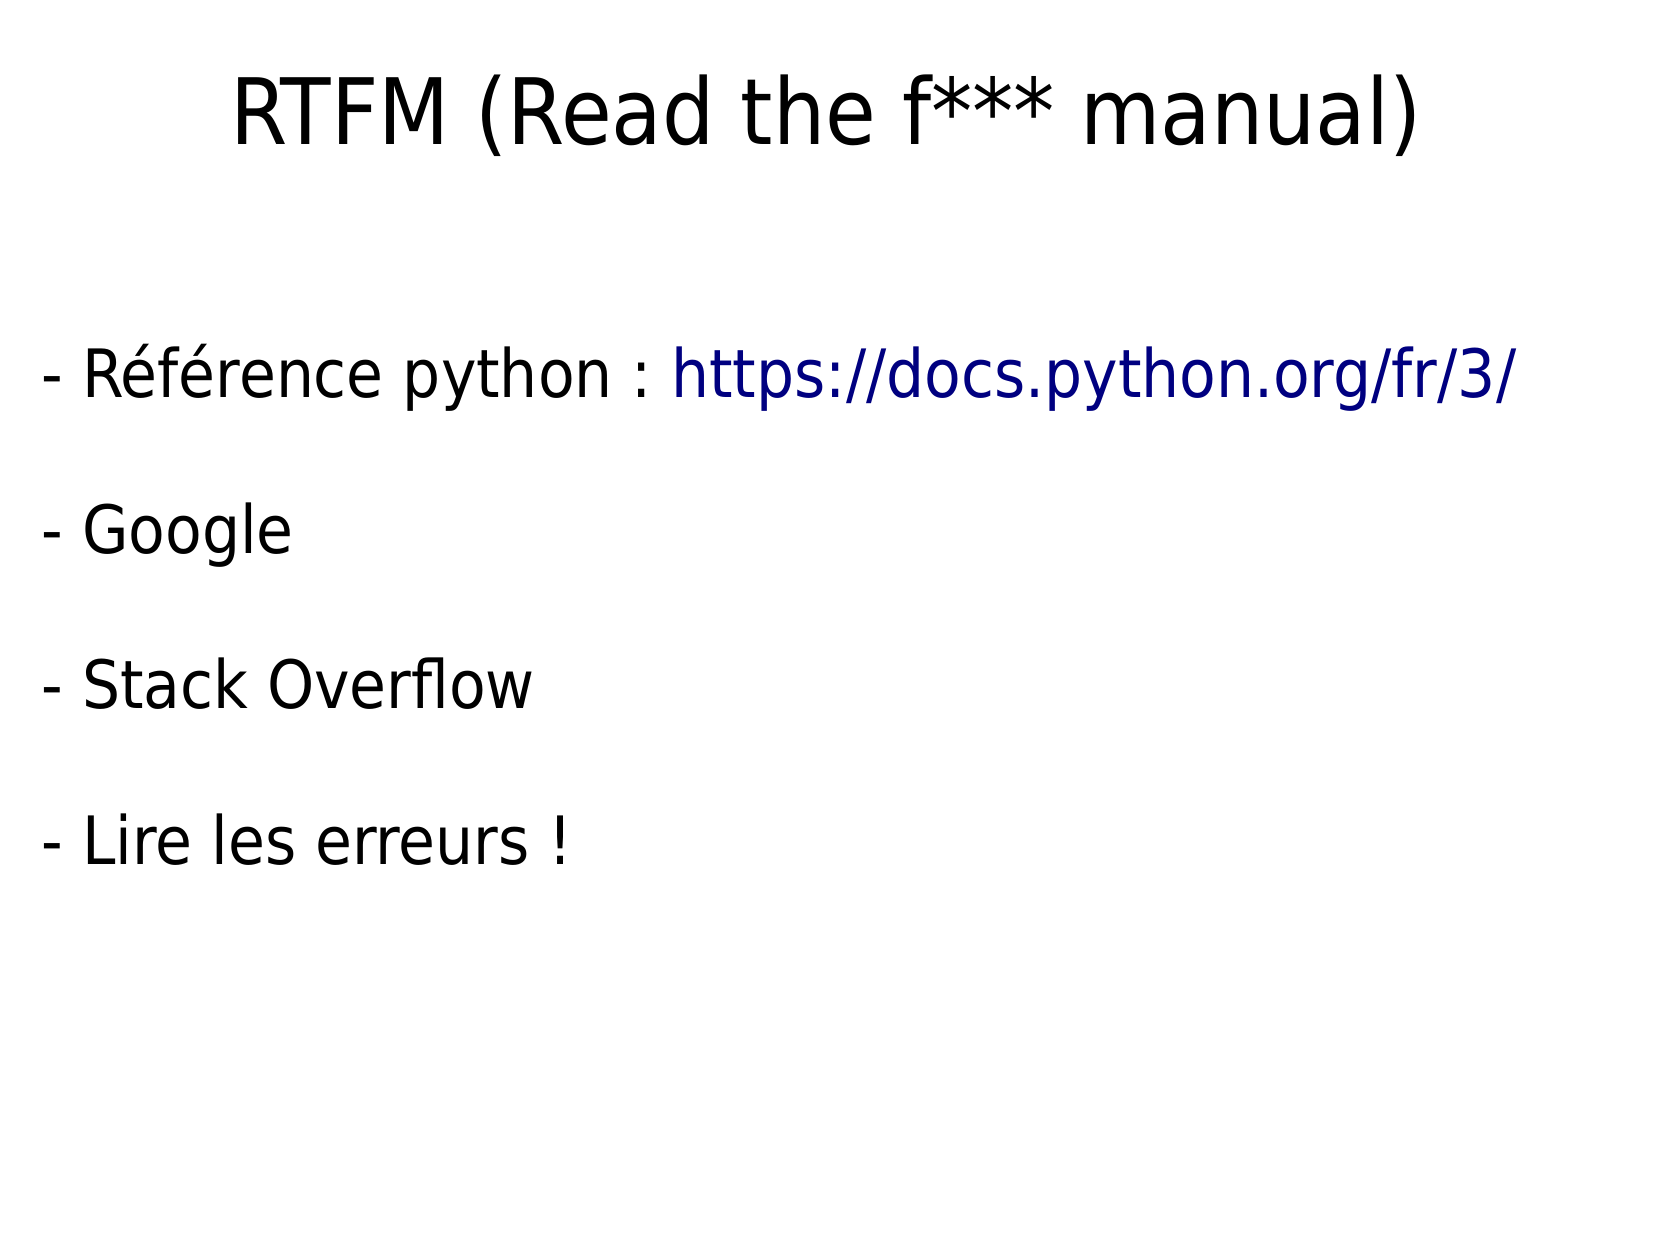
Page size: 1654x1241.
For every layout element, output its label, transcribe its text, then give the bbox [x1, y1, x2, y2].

title RTFM (Read the f*** manual) [41, 12, 1613, 214]
title - Référence python : https://docs.python.org/fr/3/ - Google - Stack Overflow - Lire les erreurs ! [41, 257, 1613, 1096]
